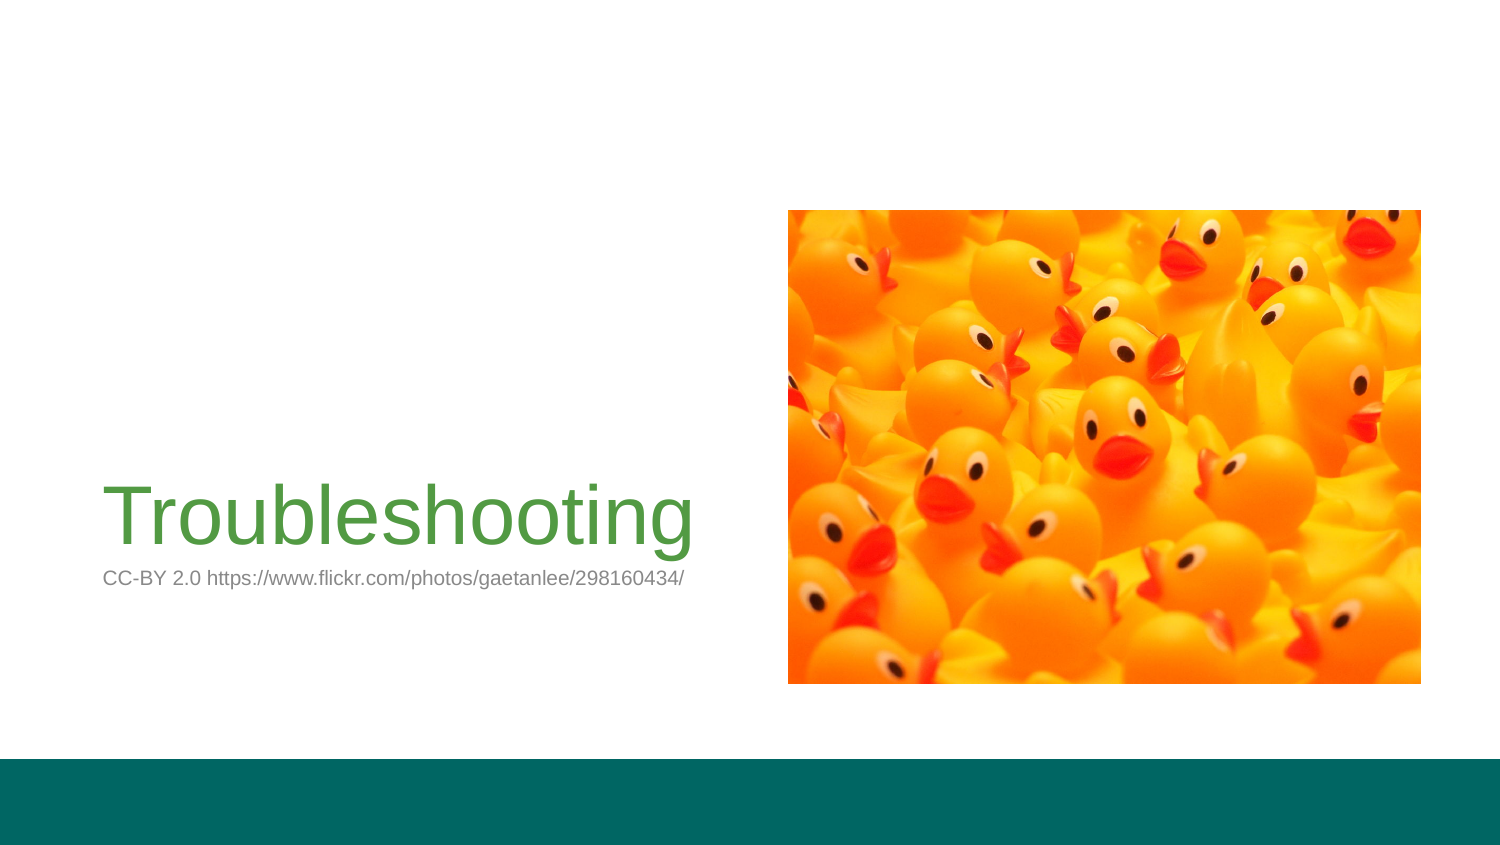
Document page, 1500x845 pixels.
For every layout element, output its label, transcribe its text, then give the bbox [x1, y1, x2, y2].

list CC-BY 2.0 https://www.flickr.com/photos/gaetanlee/298160434/ [102, 564, 1397, 750]
picture [788, 210, 1421, 685]
title Troubleshooting [102, 210, 788, 562]
